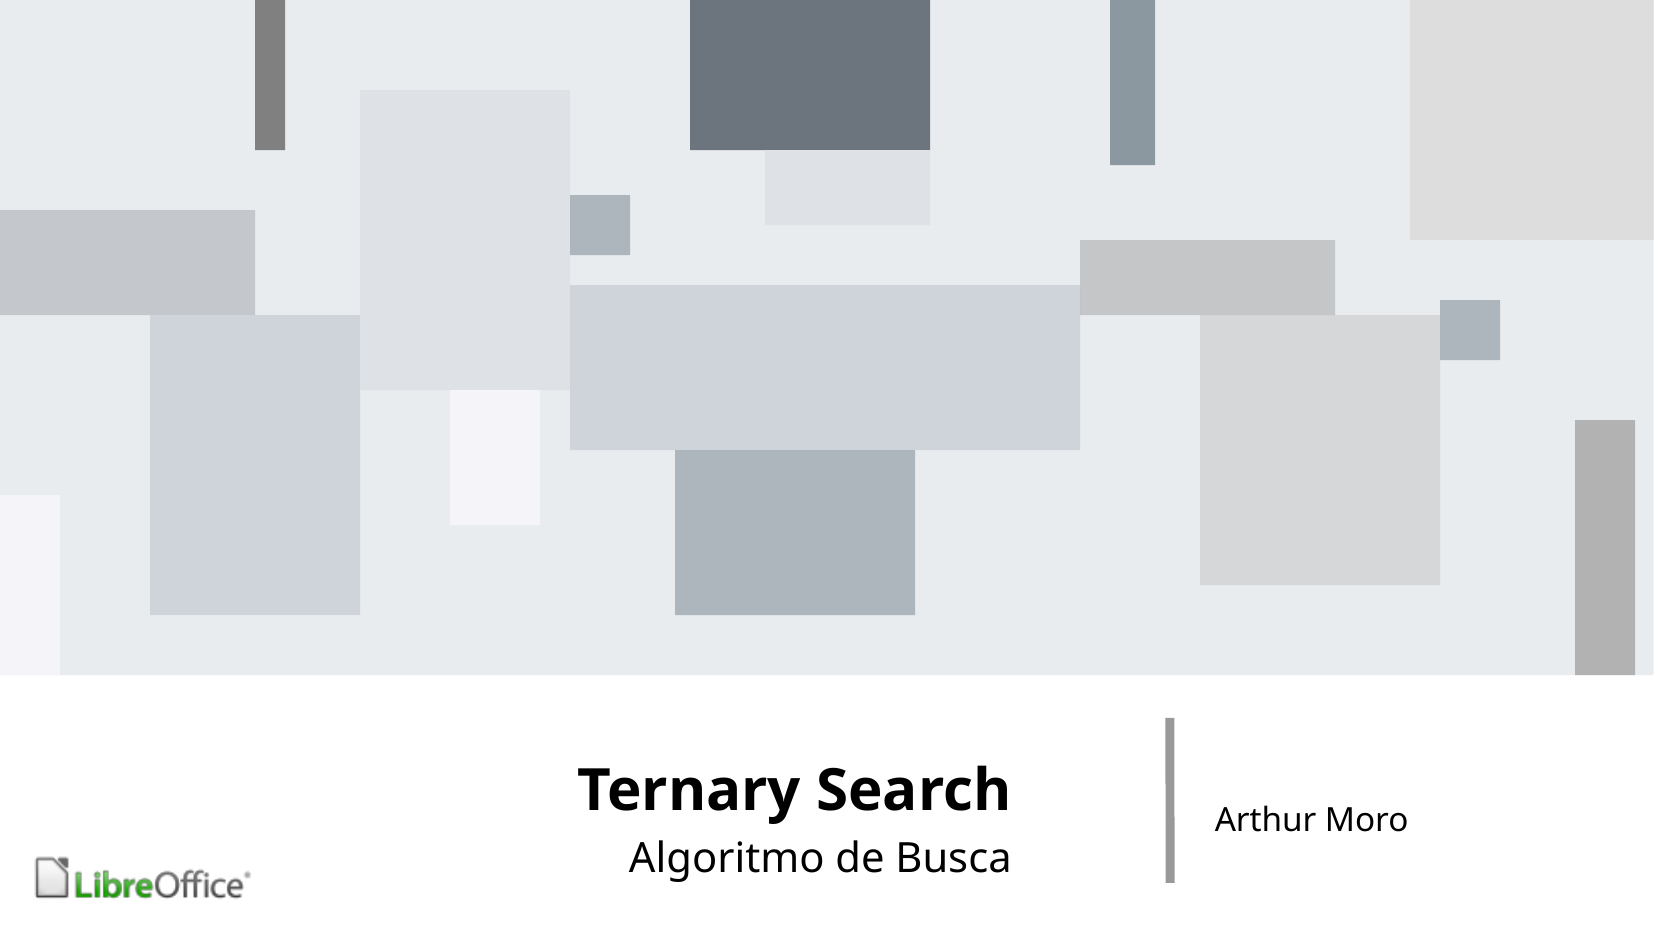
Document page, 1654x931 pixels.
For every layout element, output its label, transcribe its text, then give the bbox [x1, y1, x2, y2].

picture [30, 852, 256, 903]
text_box Ternary Search Algoritmo de Busca [562, 740, 1131, 931]
text_box Arthur Moro [1200, 788, 1591, 871]
